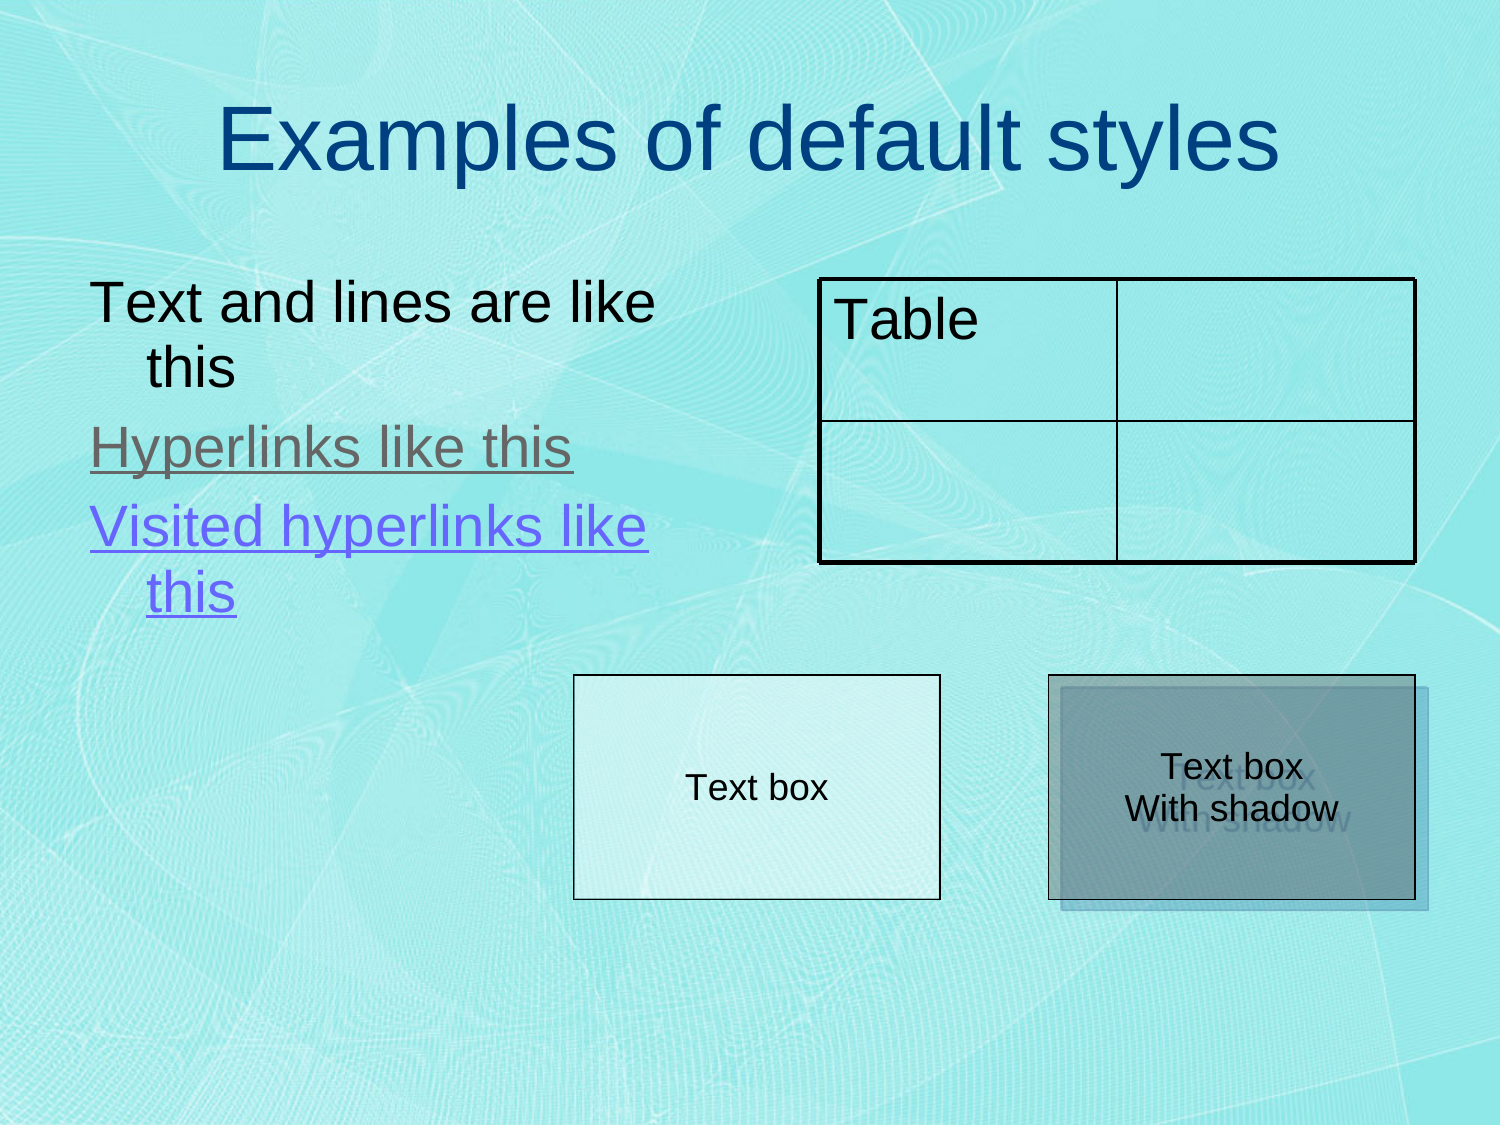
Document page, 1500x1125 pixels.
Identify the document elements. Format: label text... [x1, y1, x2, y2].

list Text and lines are like this Hyperlinks like this Visited hyperlinks like this [75, 262, 738, 870]
text_box Text box [573, 674, 940, 900]
text_box Table [822, 281, 1116, 420]
text_box Text box With shadow [1048, 674, 1415, 900]
picture [0, 0, 1500, 1125]
title Examples of default styles [75, 45, 1426, 233]
